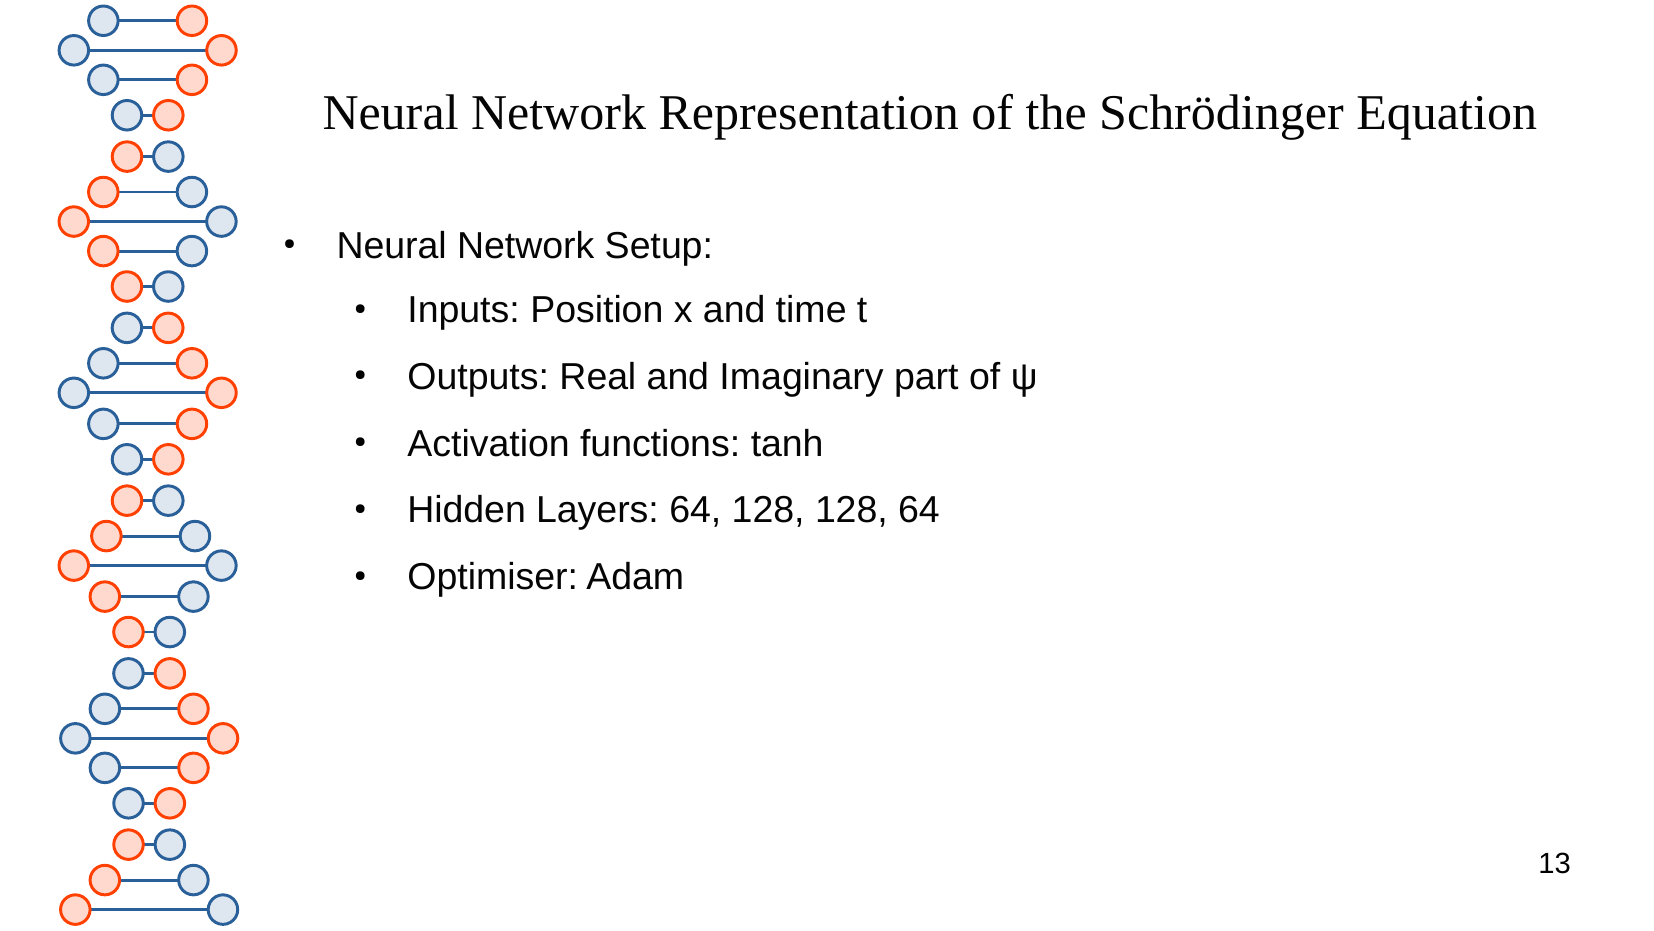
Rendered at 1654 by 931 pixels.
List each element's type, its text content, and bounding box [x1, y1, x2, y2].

title Neural Network Representation of the Schrödinger Equation [265, 35, 1595, 189]
list Neural Network Setup: Inputs: Position x and time t Outputs: Real and Imaginary part of ψ Activation functions: tanh Hidden Layers: 64, 128, 128, 64 Optimiser: Adam [265, 224, 1595, 764]
